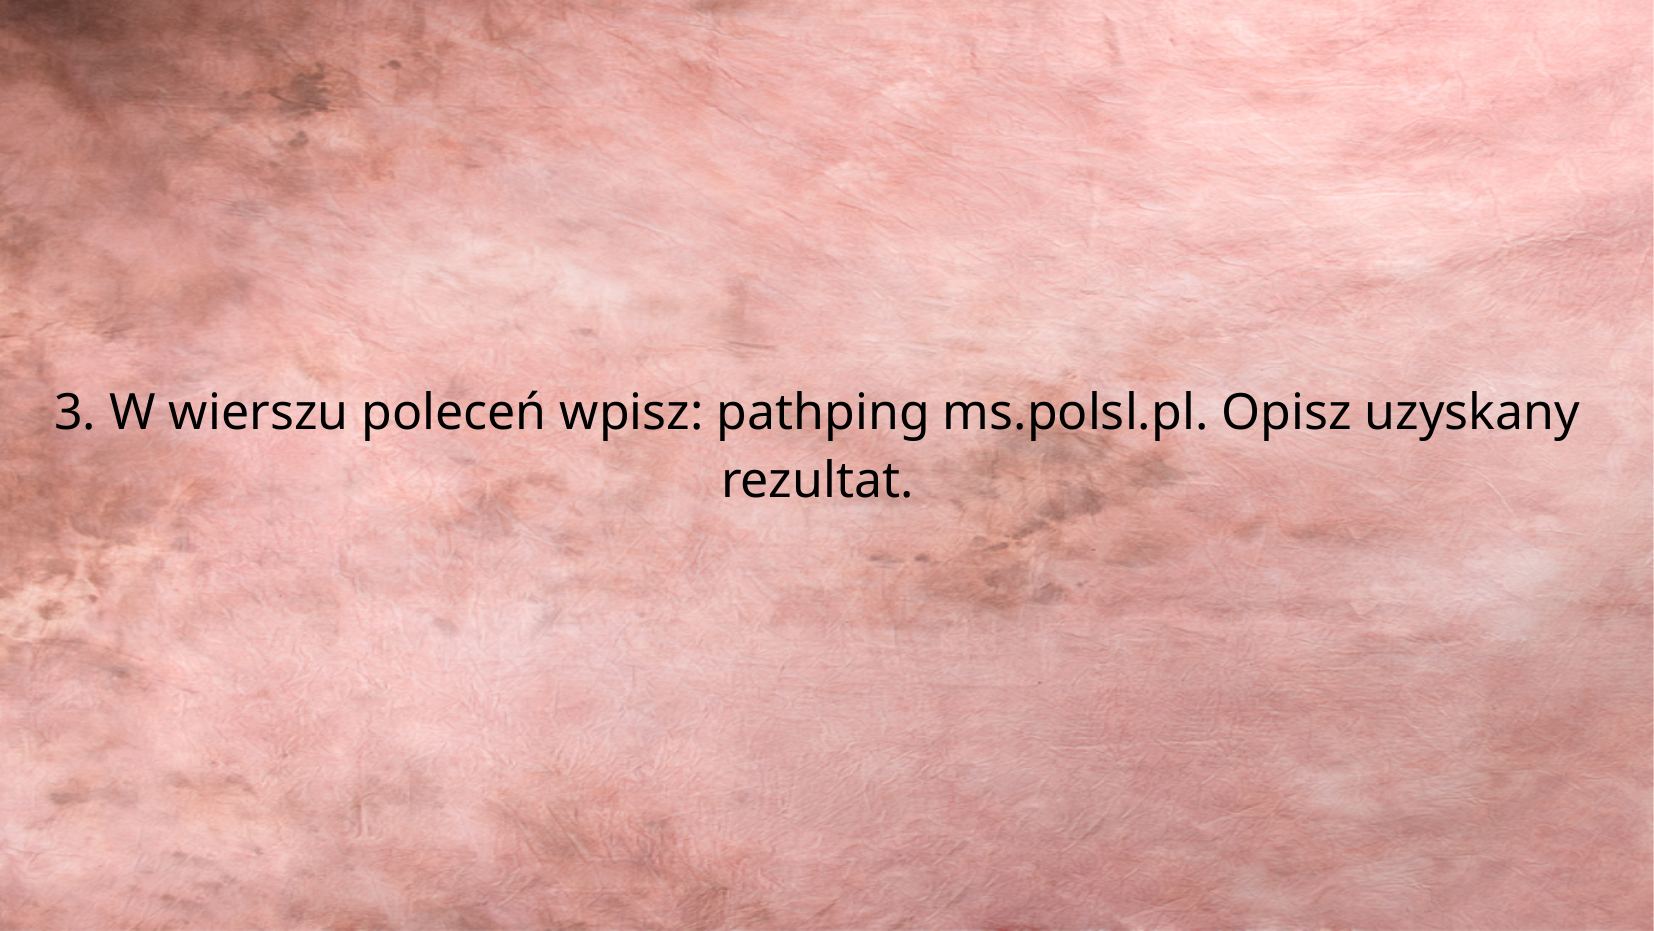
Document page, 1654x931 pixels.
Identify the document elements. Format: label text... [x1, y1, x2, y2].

picture [0, 0, 1654, 931]
text_box 3. W wierszu poleceń wpisz: pathping ms.polsl.pl. Opisz uzyskany rezultat. [0, 303, 1636, 586]
